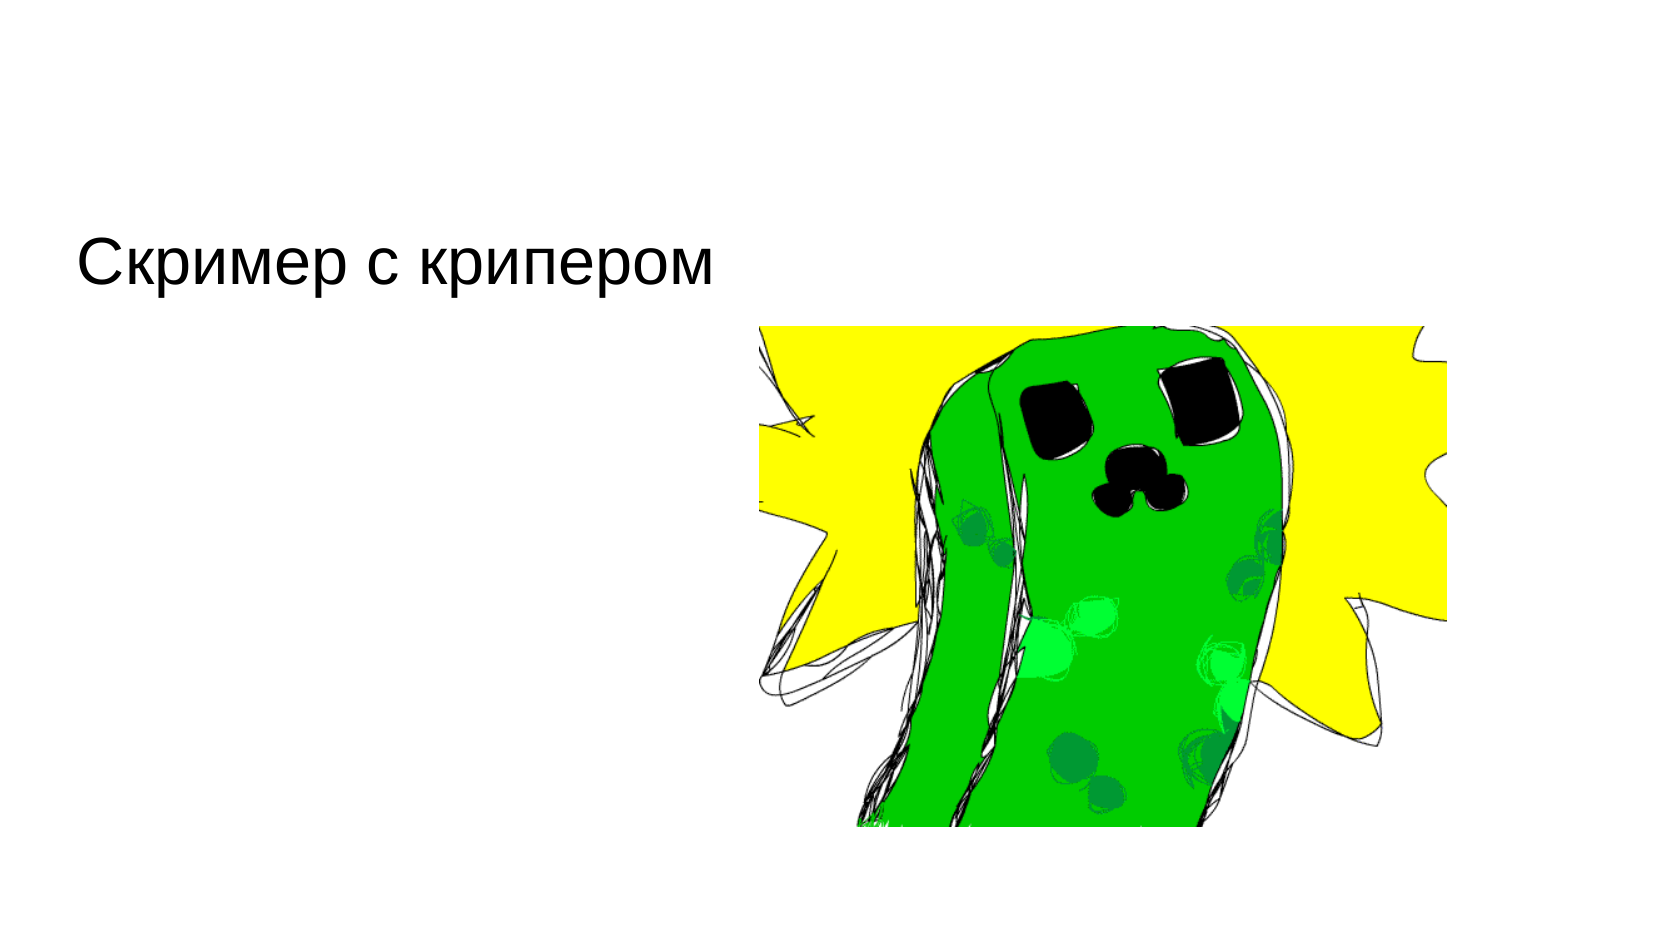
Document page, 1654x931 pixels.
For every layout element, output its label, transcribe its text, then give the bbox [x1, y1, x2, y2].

picture [759, 326, 1447, 827]
list Скример с крипером [76, 217, 1565, 758]
